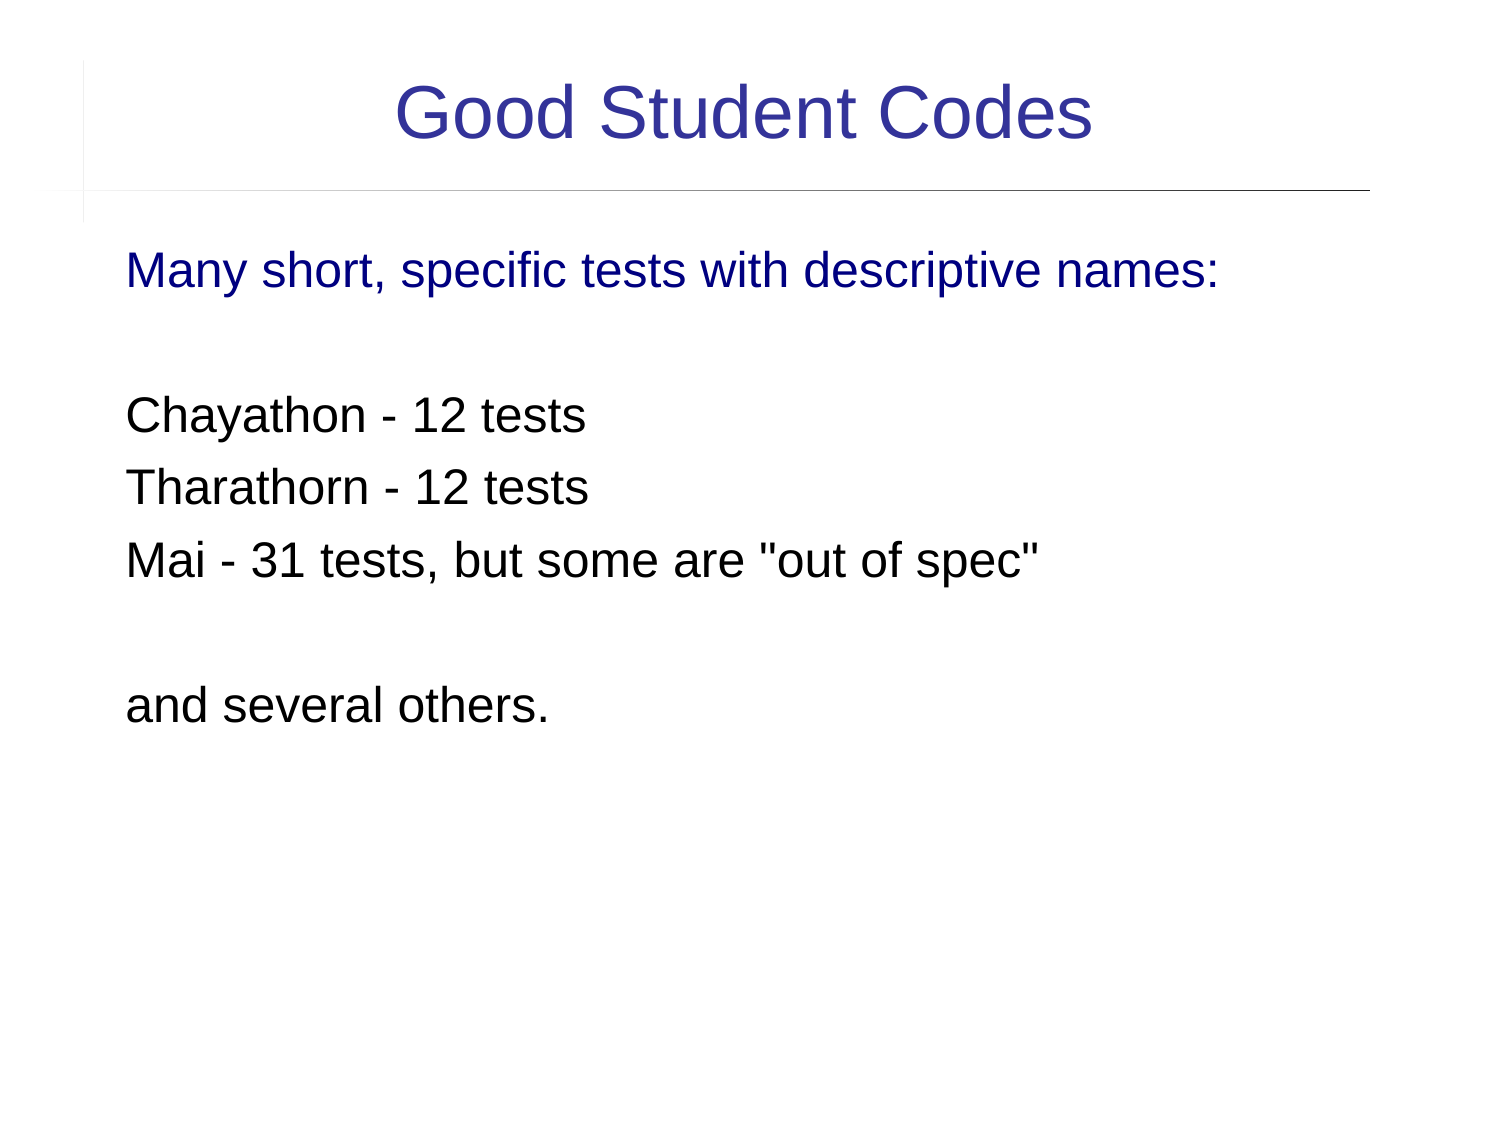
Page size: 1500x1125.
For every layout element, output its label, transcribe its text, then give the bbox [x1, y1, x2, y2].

title Good Student Codes [100, 42, 1389, 174]
list Many short, specific tests with descriptive names: Chayathon - 12 tests Tharathorn - 12 tests Mai - 31 tests, but some are "out of spec" and several others. [110, 229, 1400, 952]
